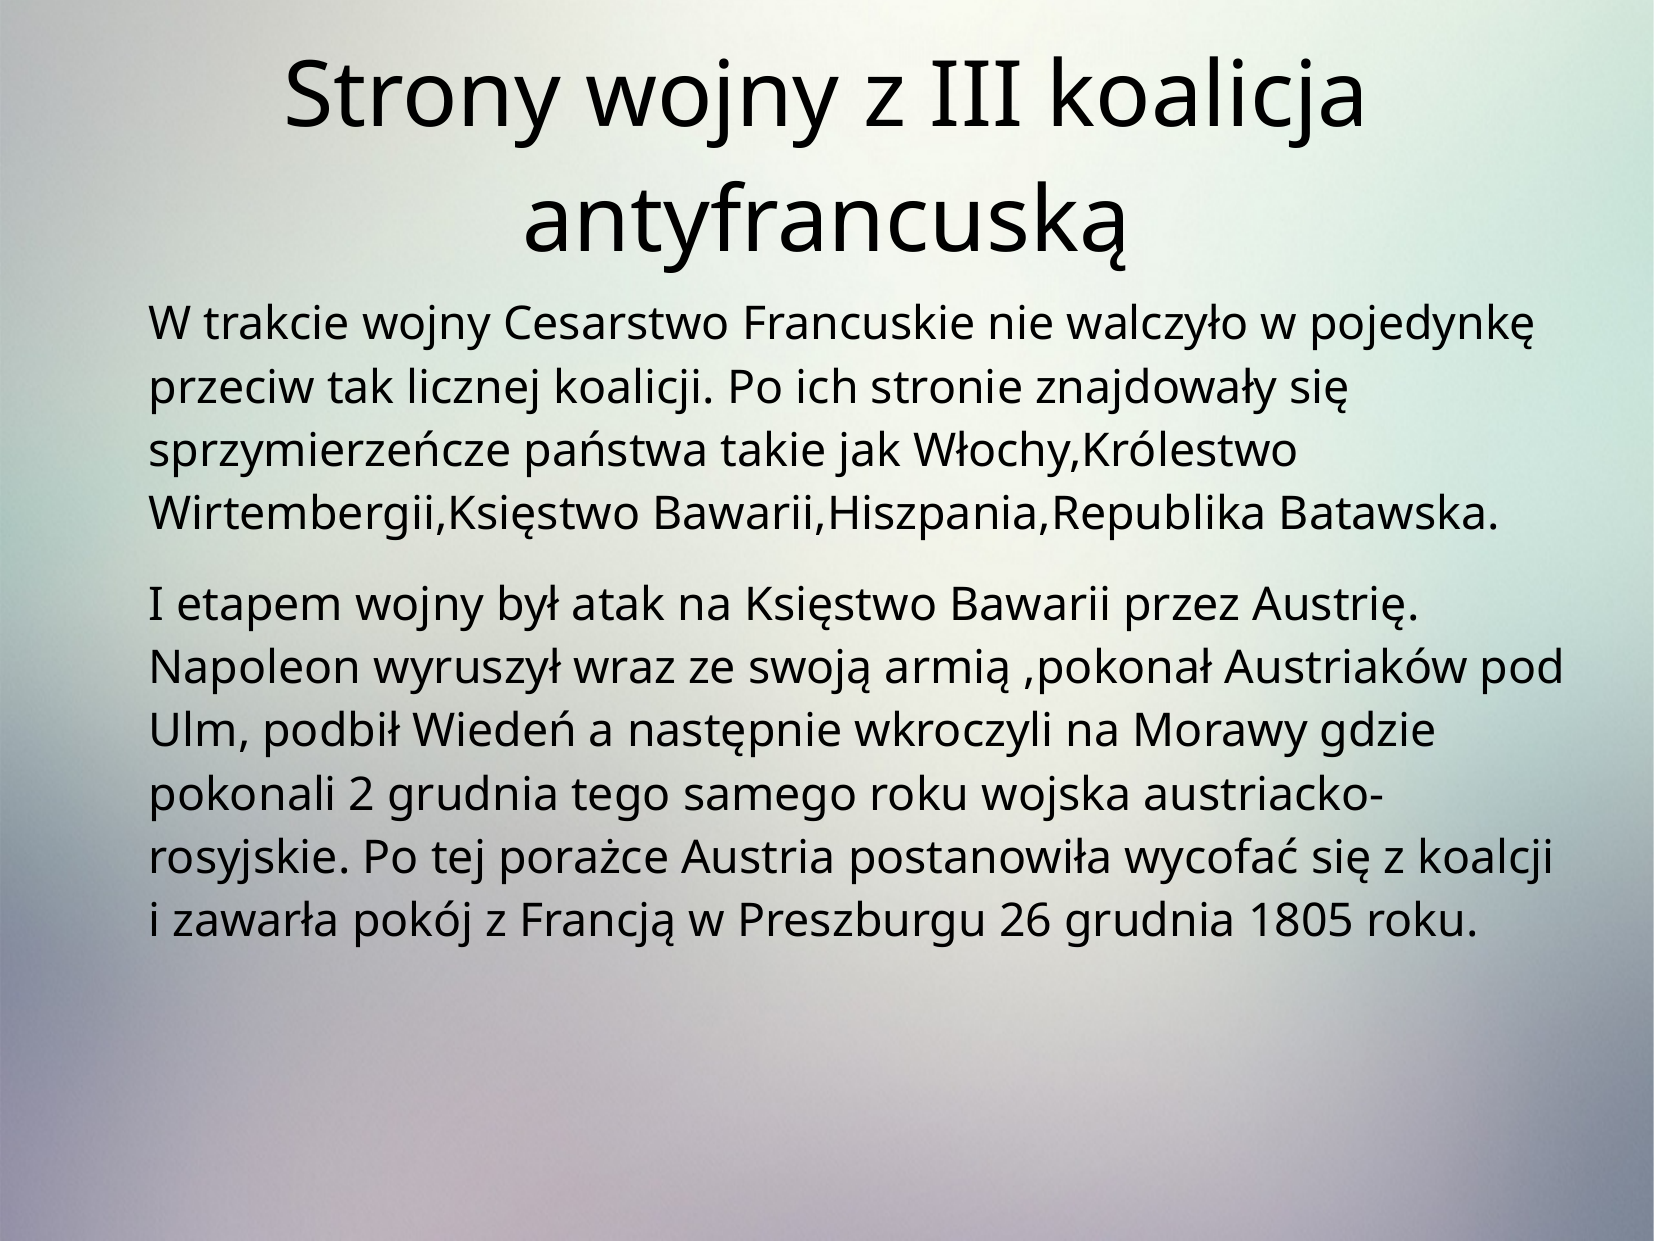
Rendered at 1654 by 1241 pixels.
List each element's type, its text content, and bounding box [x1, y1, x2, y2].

title Strony wojny z III koalicja antyfrancuską [82, 49, 1571, 257]
picture [0, 0, 1654, 1241]
list W trakcie wojny Cesarstwo Francuskie nie walczyło w pojedynkę przeciw tak licznej koalicji. Po ich stronie znajdowały się sprzymierzeńcze państwa takie jak Włochy,Królestwo Wirtembergii,Księstwo Bawarii,Hiszpania,Republika Batawska. I etapem wojny był atak na Księstwo Bawarii przez Austrię. Napoleon wyruszył wraz ze swoją armią ,pokonał Austriaków pod Ulm, podbił Wiedeń a następnie wkroczyli na Morawy gdzie pokonali 2 grudnia tego samego roku wojska austriacko-rosyjskie. Po tej porażce Austria postanowiła wycofać się z koalcji i zawarła pokój z Francją w Preszburgu 26 grudnia 1805 roku. [82, 290, 1571, 1010]
